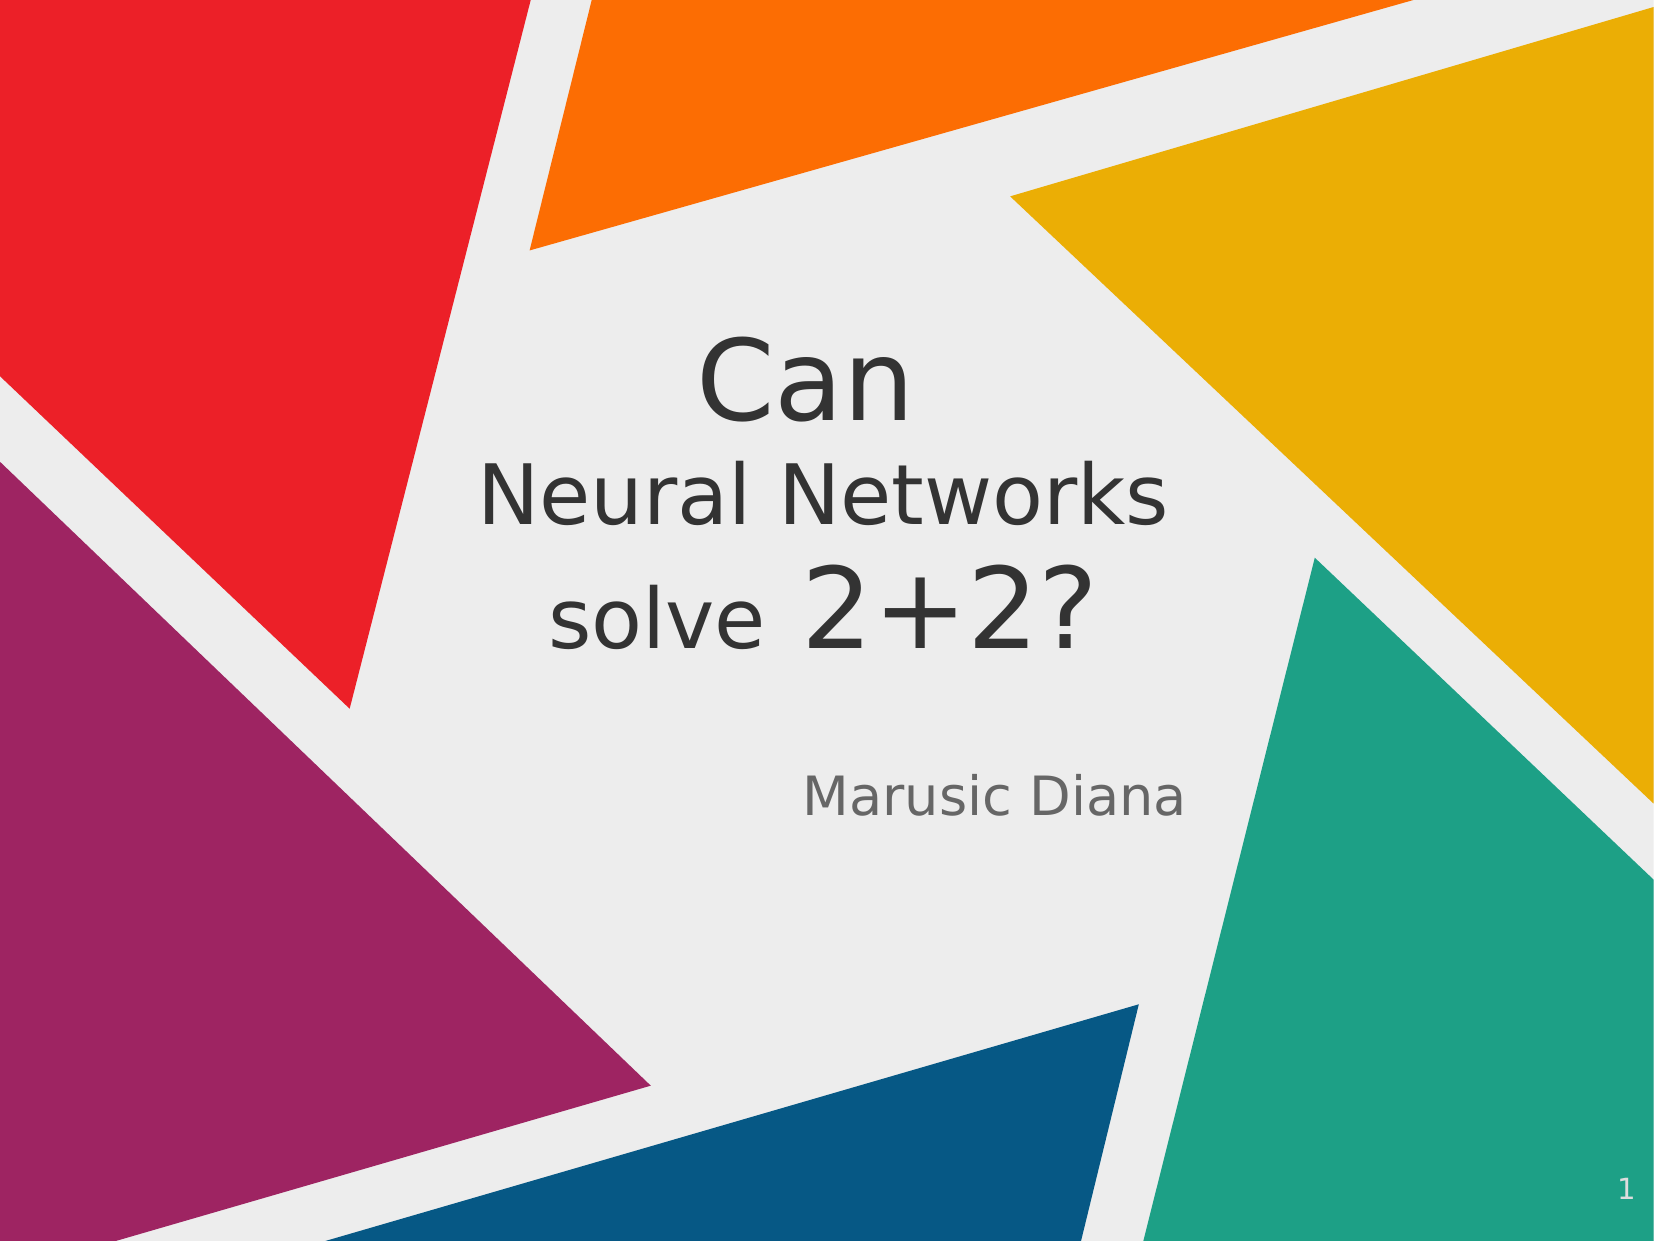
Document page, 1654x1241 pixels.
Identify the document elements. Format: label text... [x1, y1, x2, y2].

list Marusic Diana [731, 765, 1456, 843]
title Can Neural Networks solve 2+2? [465, 315, 1182, 676]
